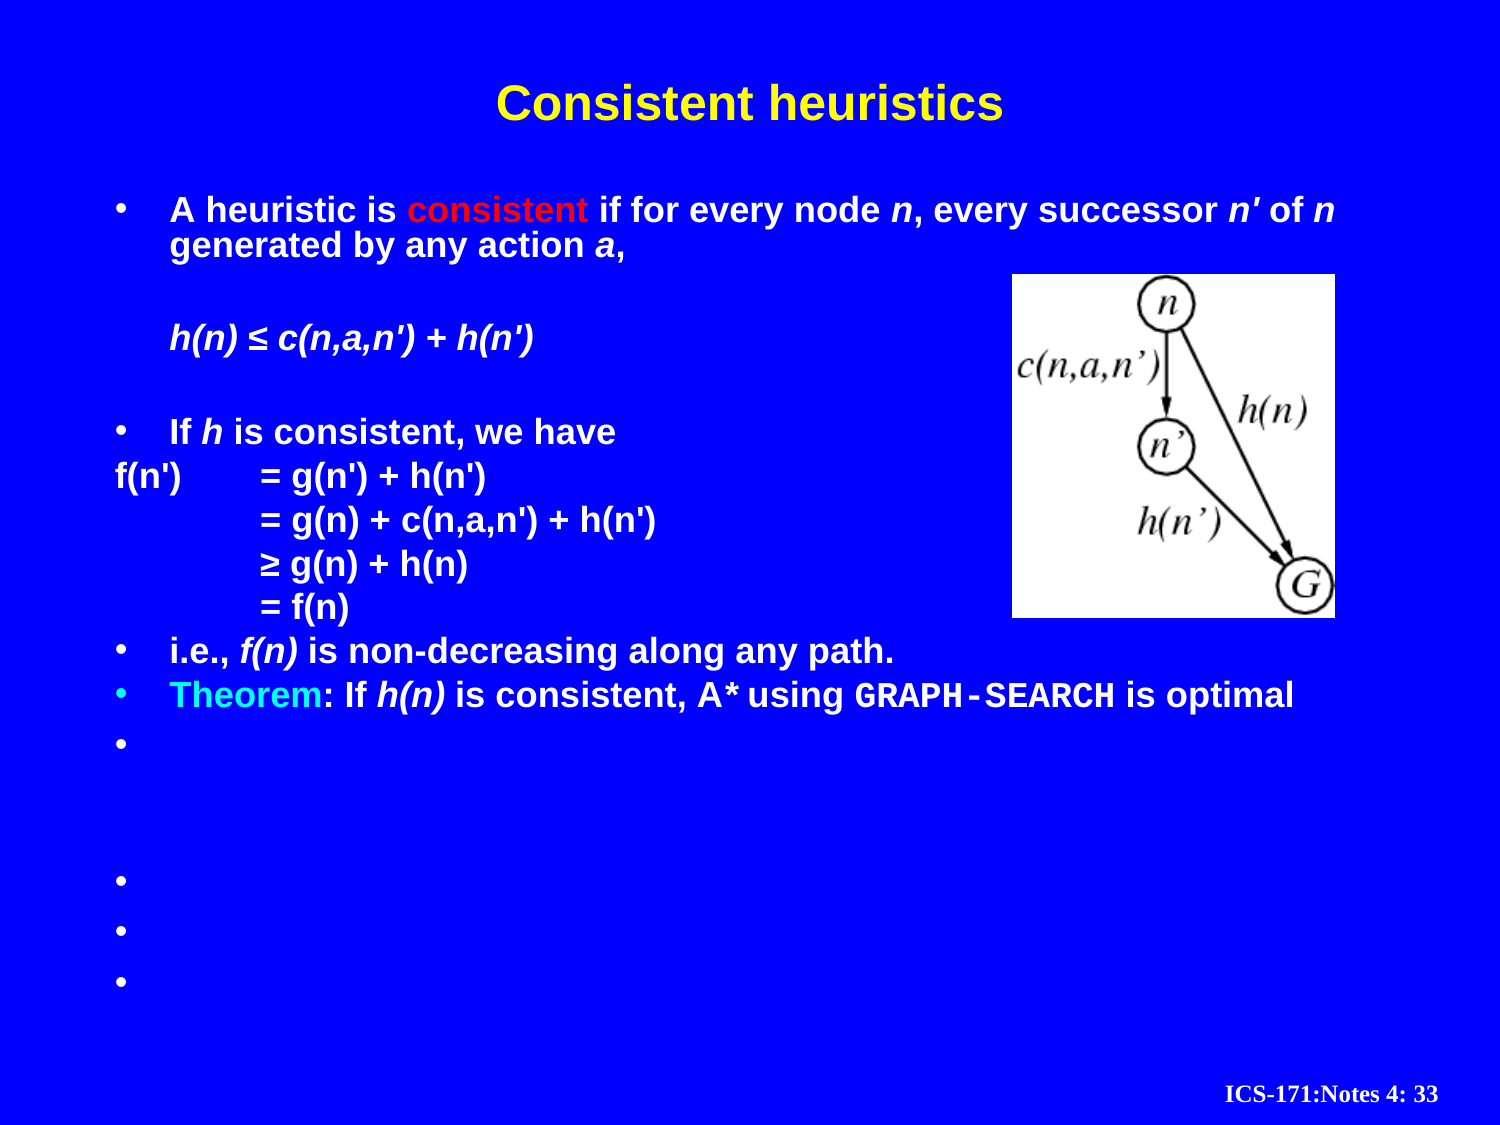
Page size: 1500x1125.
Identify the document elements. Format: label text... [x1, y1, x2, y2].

title Consistent heuristics [112, 49, 1388, 150]
list A heuristic is consistent if for every node n, every successor n' of n generated by any action a, h(n) ≤ c(n,a,n') + h(n') If h is consistent, we have f(n') = g(n') + h(n') = g(n) + c(n,a,n') + h(n') ≥ g(n) + h(n) = f(n) i.e., f(n) is non-decreasing along any path. Theorem: If h(n) is consistent, A* using GRAPH-SEARCH is optimal [99, 187, 1388, 1013]
picture [1012, 274, 1335, 618]
